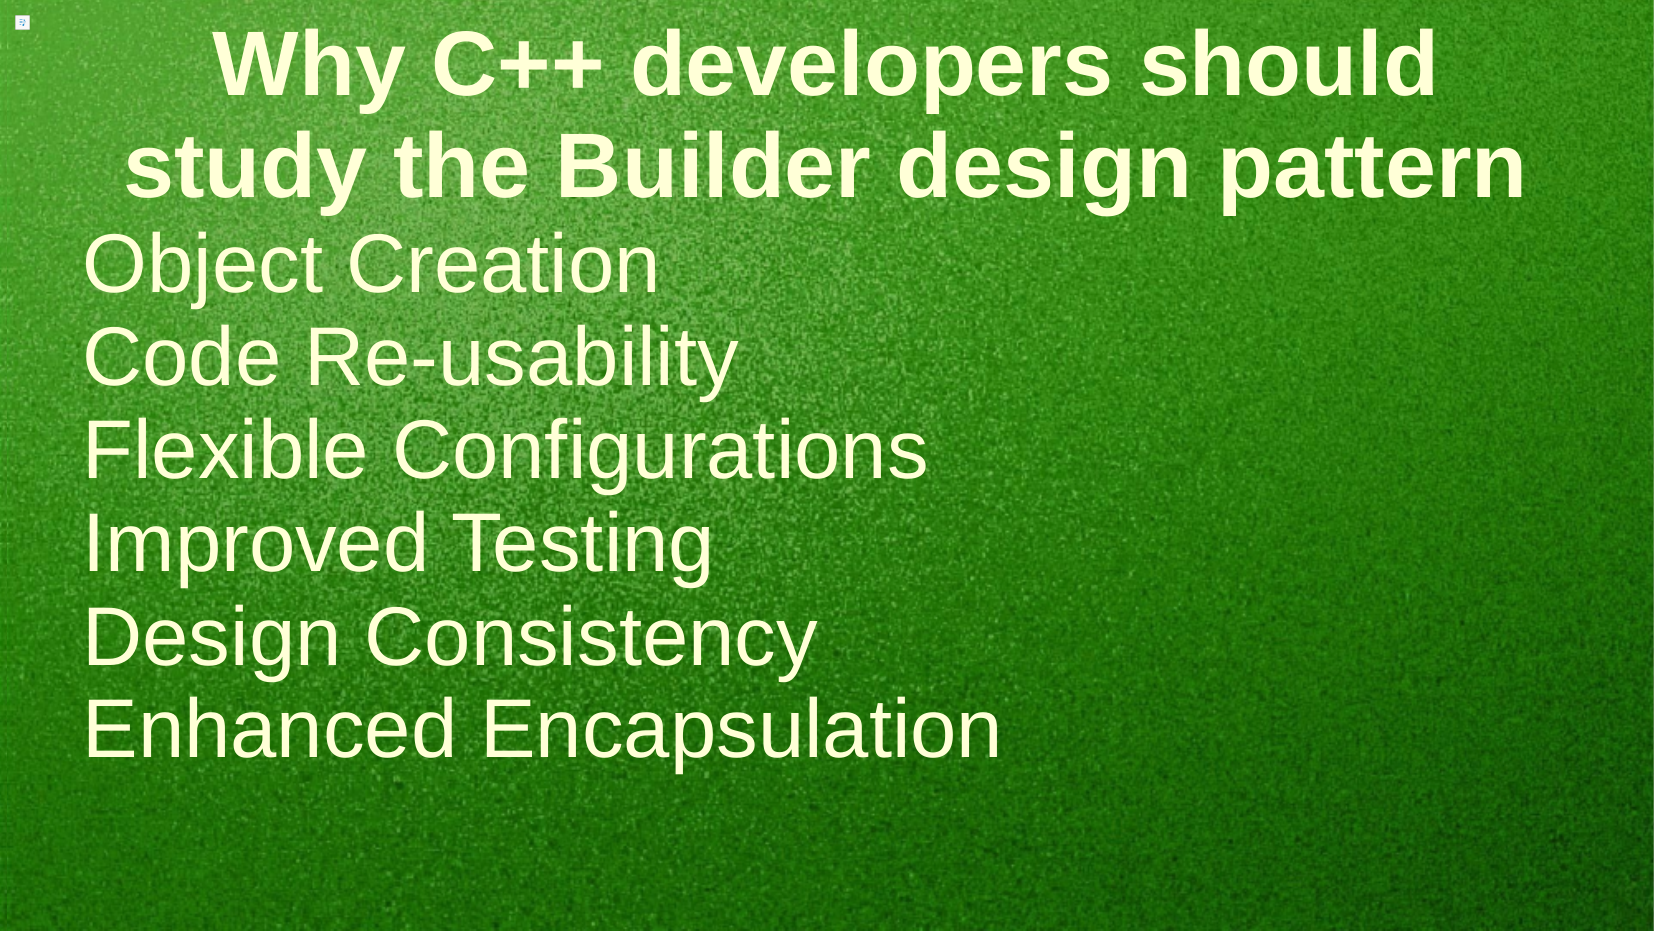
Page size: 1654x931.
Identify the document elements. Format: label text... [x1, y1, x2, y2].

title Why C++ developers should study the Builder design pattern [82, 12, 1571, 217]
subtitle Object Creation Code Re-usability Flexible Configurations Improved Testing Design Consistency Enhanced Encapsulation [82, 217, 1571, 869]
picture [0, 0, 1654, 931]
text_box [15, 15, 31, 31]
